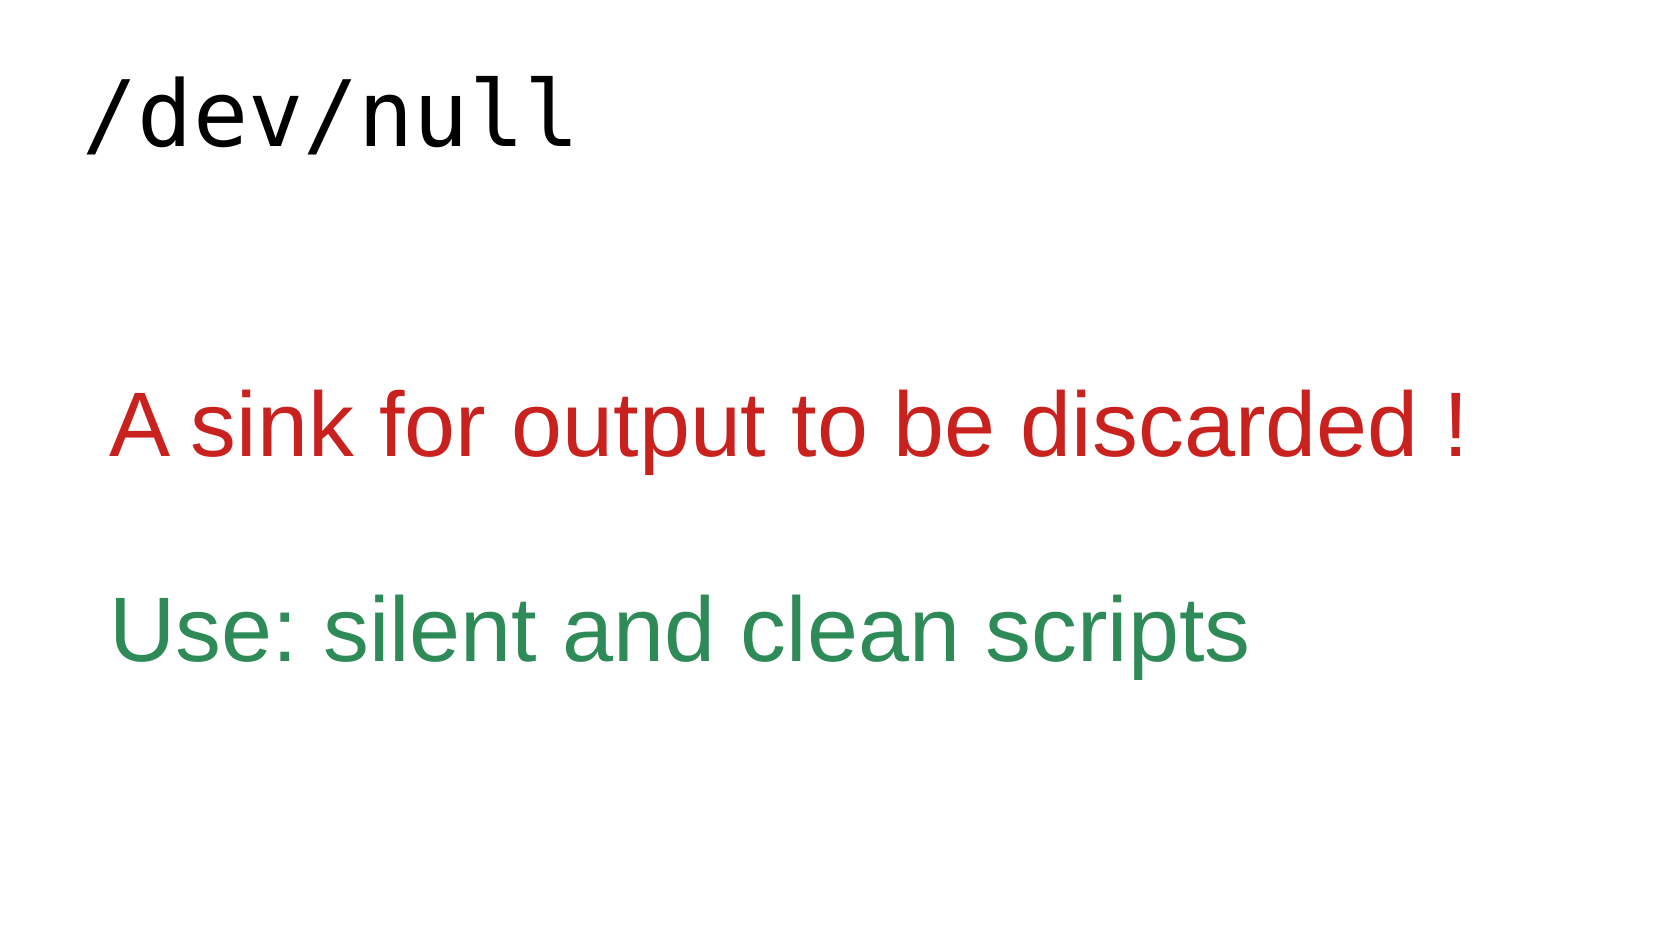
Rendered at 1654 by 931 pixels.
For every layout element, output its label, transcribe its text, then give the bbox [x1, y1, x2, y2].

title /dev/null [82, 37, 1571, 193]
text_box A sink for output to be discarded ! Use: silent and clean scripts [94, 366, 1583, 689]
